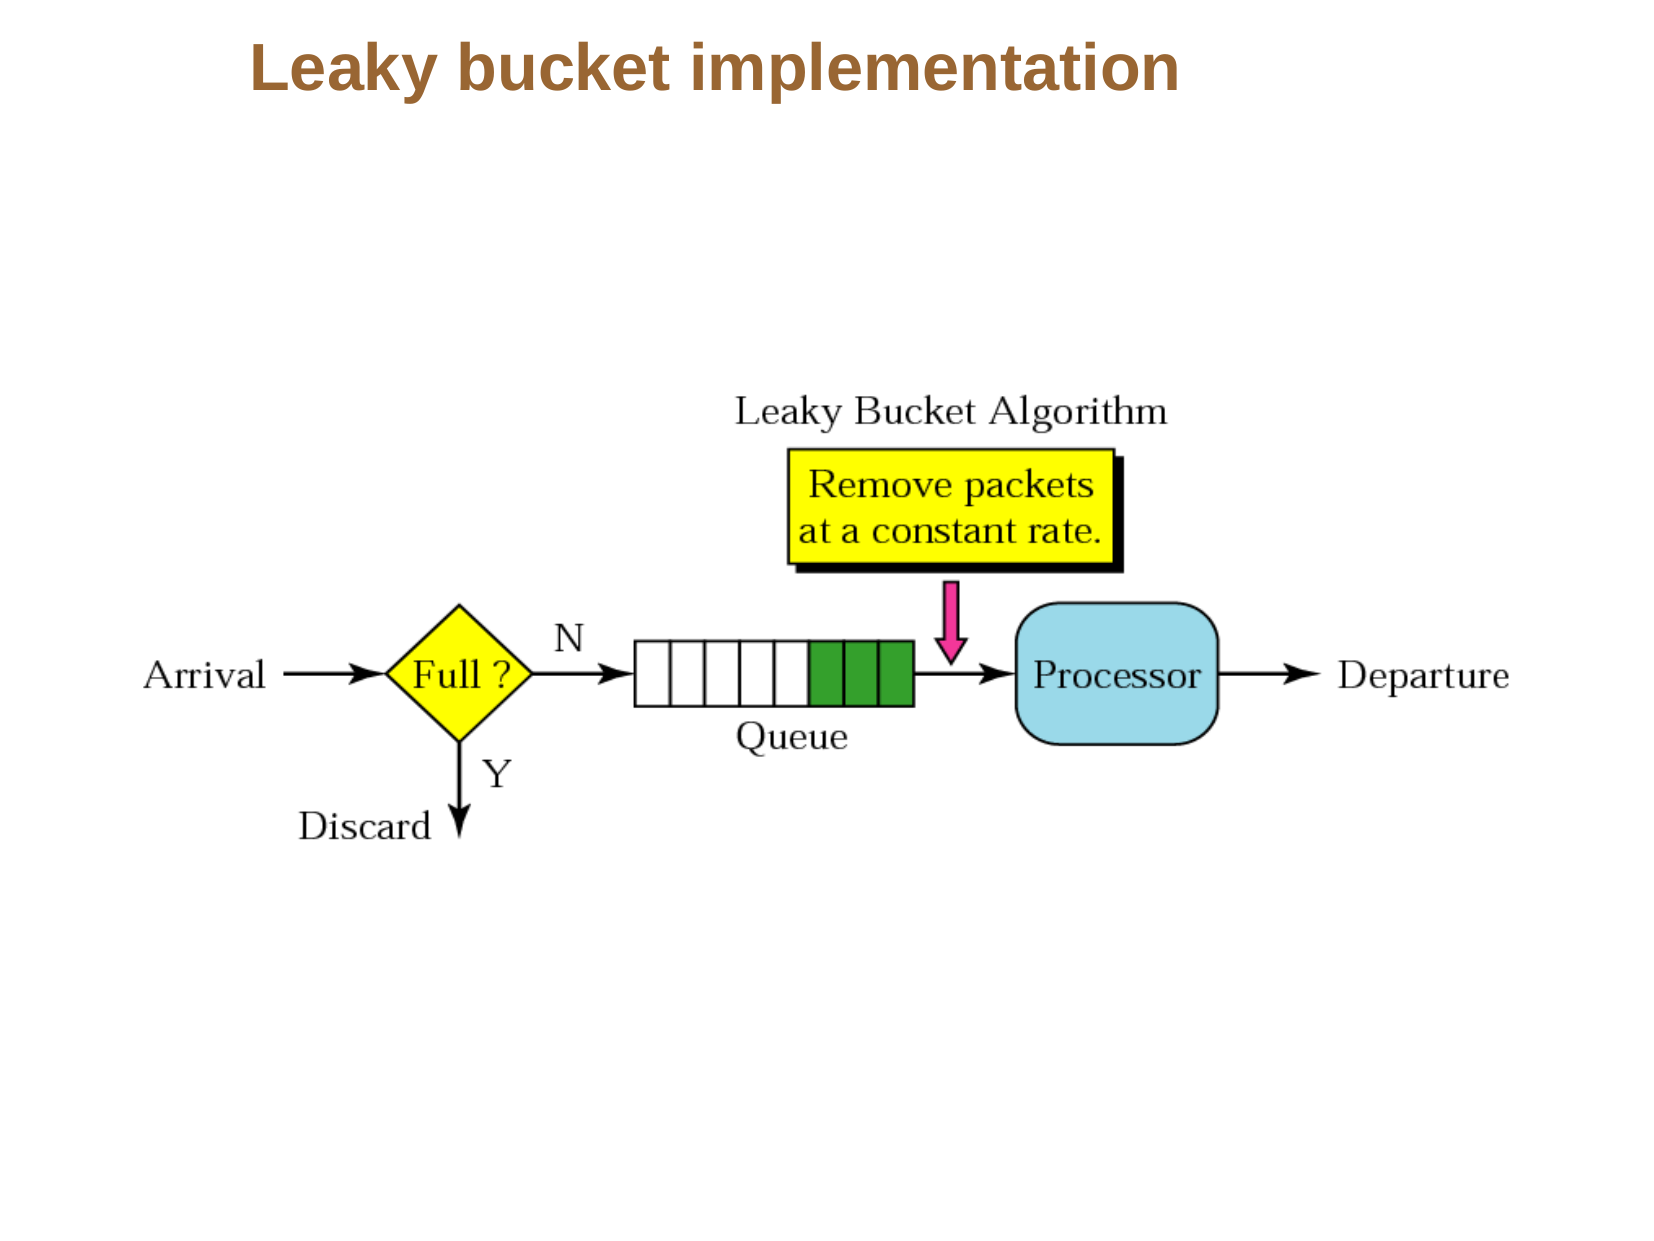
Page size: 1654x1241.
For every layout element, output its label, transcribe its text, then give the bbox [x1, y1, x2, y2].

picture [142, 389, 1512, 850]
text_box Leaky bucket implementation [179, 16, 1489, 112]
